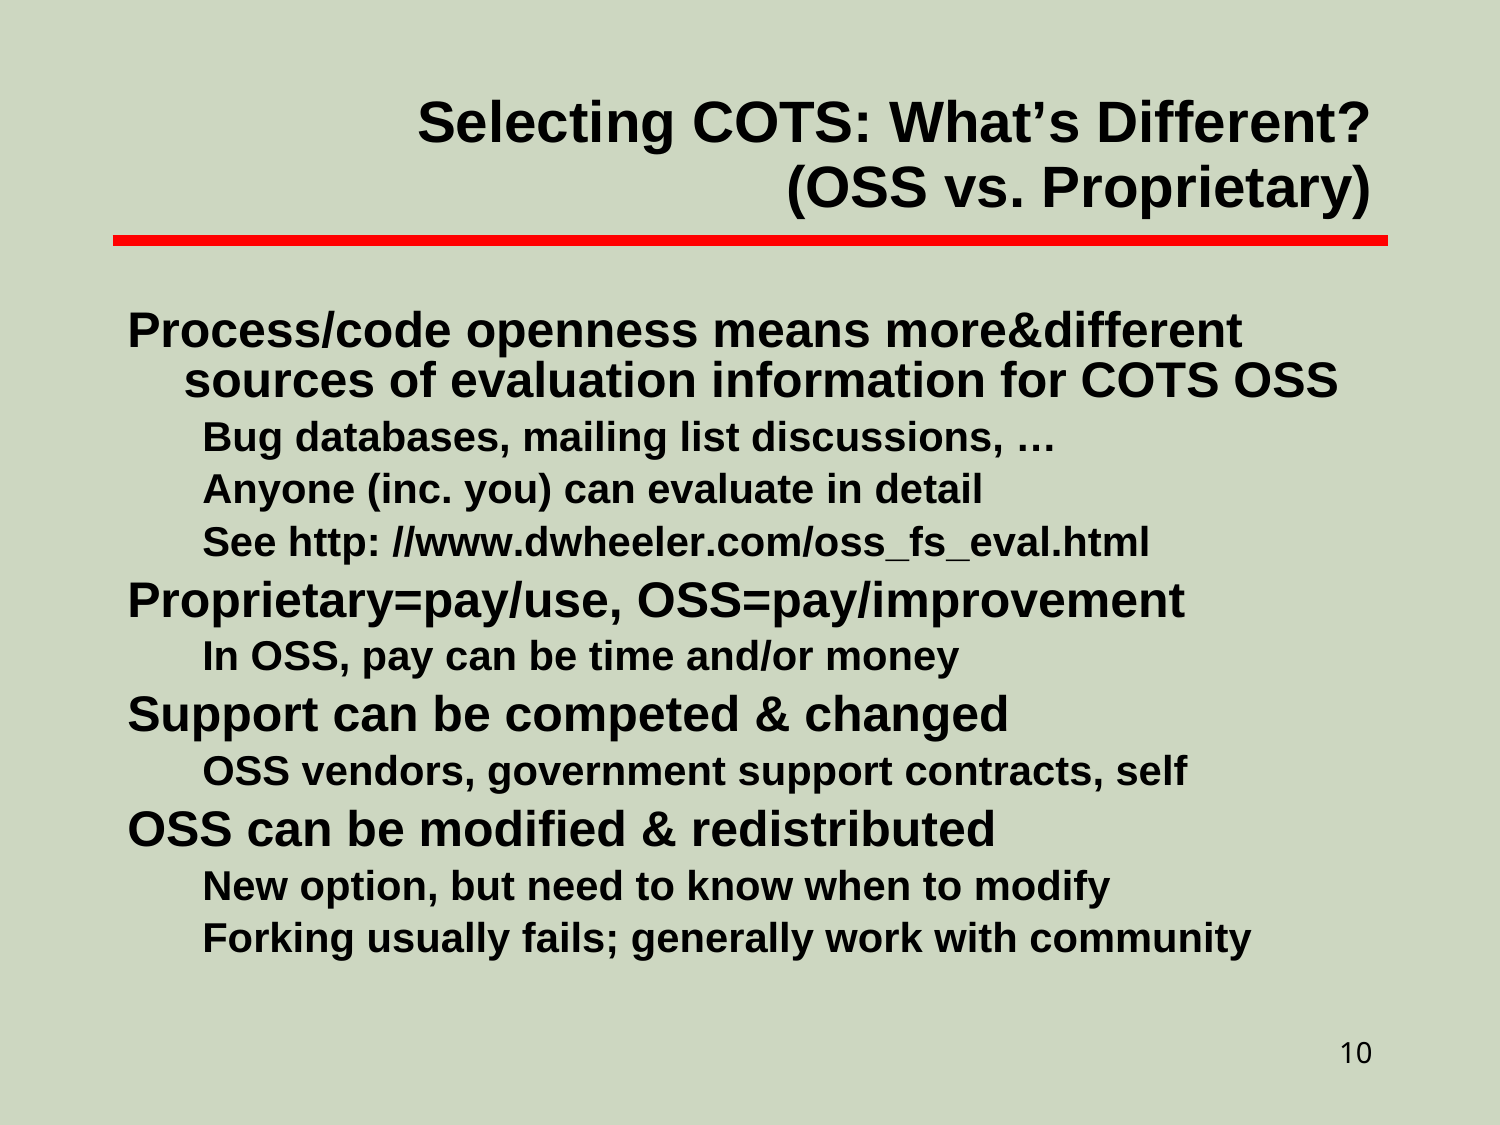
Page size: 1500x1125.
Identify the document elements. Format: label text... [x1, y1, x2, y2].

list Process/code openness means more&different sources of evaluation information for COTS OSS Bug databases, mailing list discussions, … Anyone (inc. you) can evaluate in detail See http: //www.dwheeler.com/oss_fs_eval.html Proprietary=pay/use, OSS=pay/improvement In OSS, pay can be time and/or money Support can be competed & changed OSS vendors, government support contracts, self OSS can be modified & redistributed New option, but need to know when to modify Forking usually fails; generally work with community [112, 299, 1388, 1011]
title Selecting COTS: What’s Different? (OSS vs. Proprietary) [337, 77, 1388, 233]
